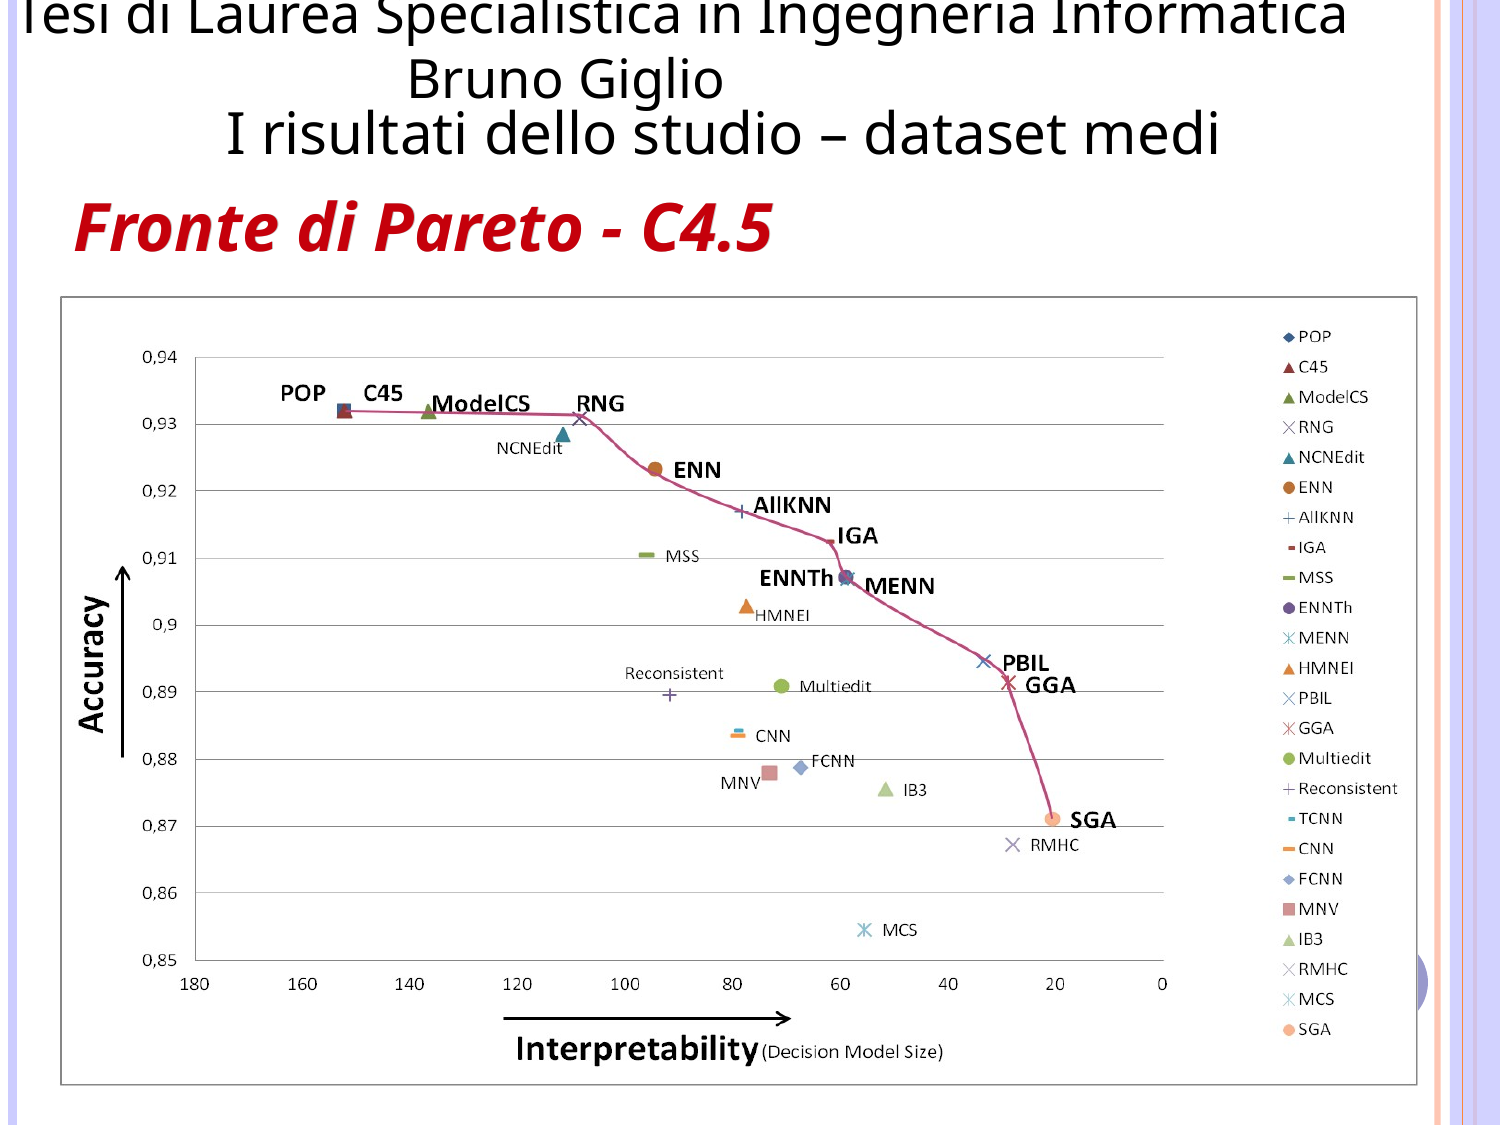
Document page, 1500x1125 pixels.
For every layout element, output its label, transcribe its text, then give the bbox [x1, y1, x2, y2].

picture [59, 295, 1418, 1086]
title Tesi di Laurea Specialistica in Ingegneria Informatica Bruno Giglio [0, 0, 1477, 89]
text_box Fronte di Pareto - C4.5 [59, 178, 1123, 295]
text_box I risultati dello studio – dataset medi [29, 88, 1418, 178]
